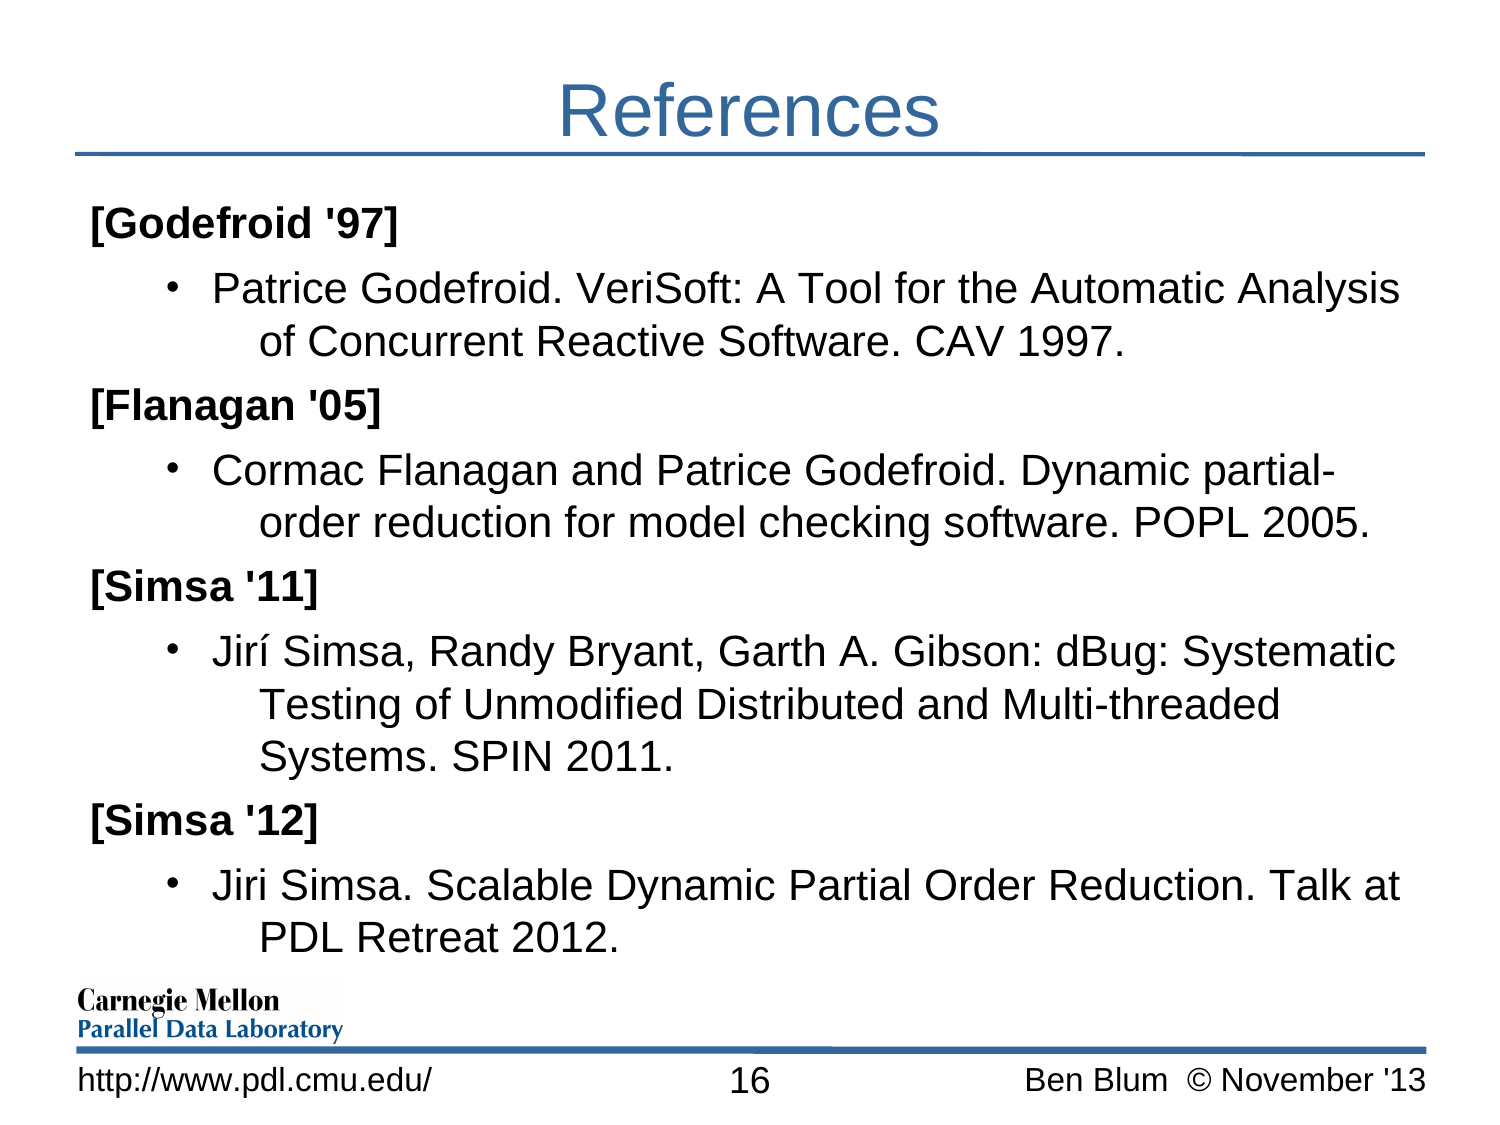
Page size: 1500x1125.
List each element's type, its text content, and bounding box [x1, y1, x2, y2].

list [Godefroid '97] Patrice Godefroid. VeriSoft: A Tool for the Automatic Analysis of Concurrent Reactive Software. CAV 1997. [Flanagan '05] Cormac Flanagan and Patrice Godefroid. Dynamic partial-order reduction for model checking software. POPL 2005. [Simsa '11] Jirí Simsa, Randy Bryant, Garth A. Gibson: dBug: Systematic Testing of Unmodified Distributed and Multi-threaded Systems. SPIN 2011. [Simsa '12] Jiri Simsa. Scalable Dynamic Partial Order Reduction. Talk at PDL Retreat 2012. [75, 187, 1426, 946]
title References [112, 50, 1388, 163]
picture [77, 979, 343, 1044]
